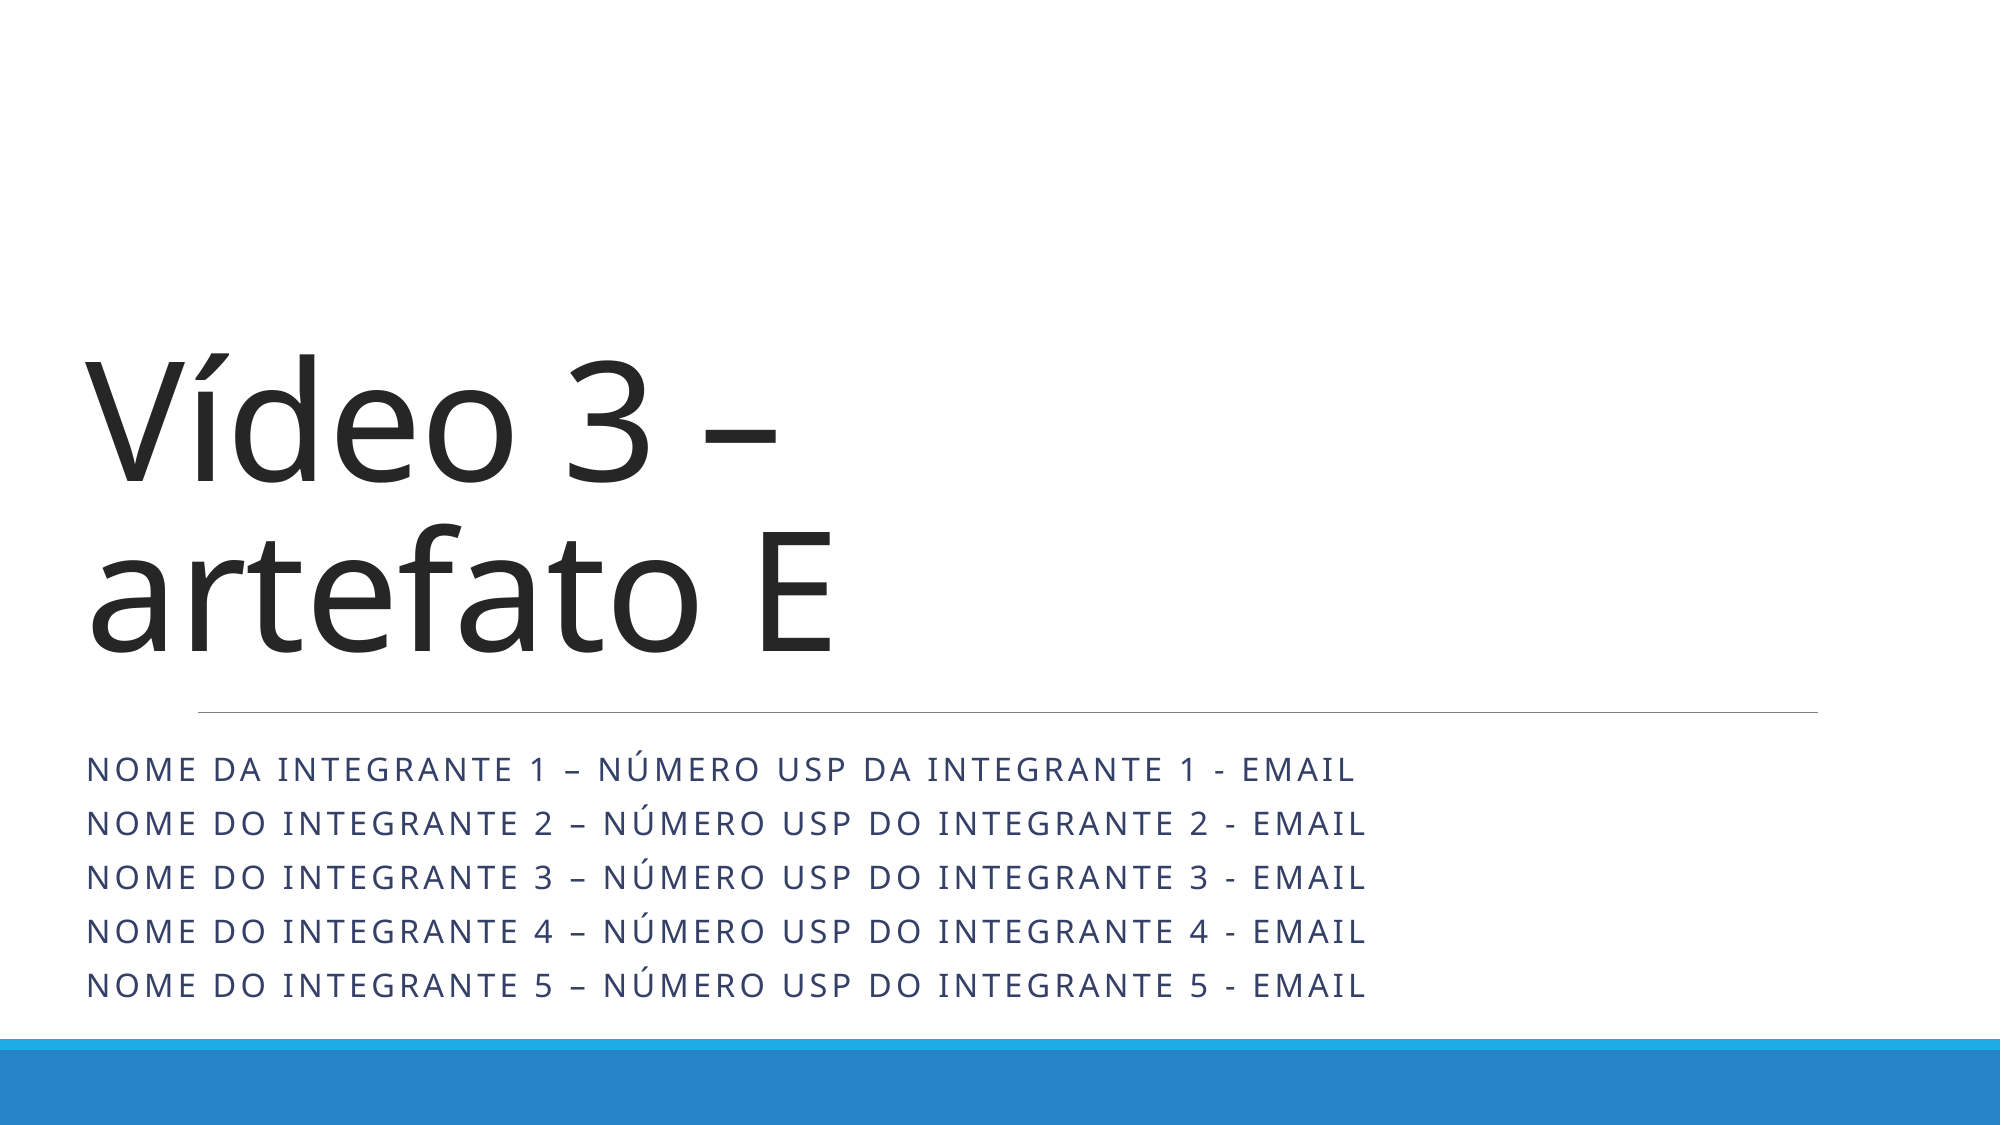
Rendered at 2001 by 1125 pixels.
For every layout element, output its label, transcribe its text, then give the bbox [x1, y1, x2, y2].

title Vídeo 3 – artefato E [70, 301, 1354, 693]
subtitle Nome da integrante 1 – número Usp da integrante 1 - email Nome do integrante 2 – número Usp do integrante 2 - email Nome do integrante 3 – número Usp do integrante 3 - email Nome do integrante 4 – número Usp do integrante 4 - email Nome do integrante 5 – número Usp do integrante 5 - email [70, 746, 1880, 1018]
